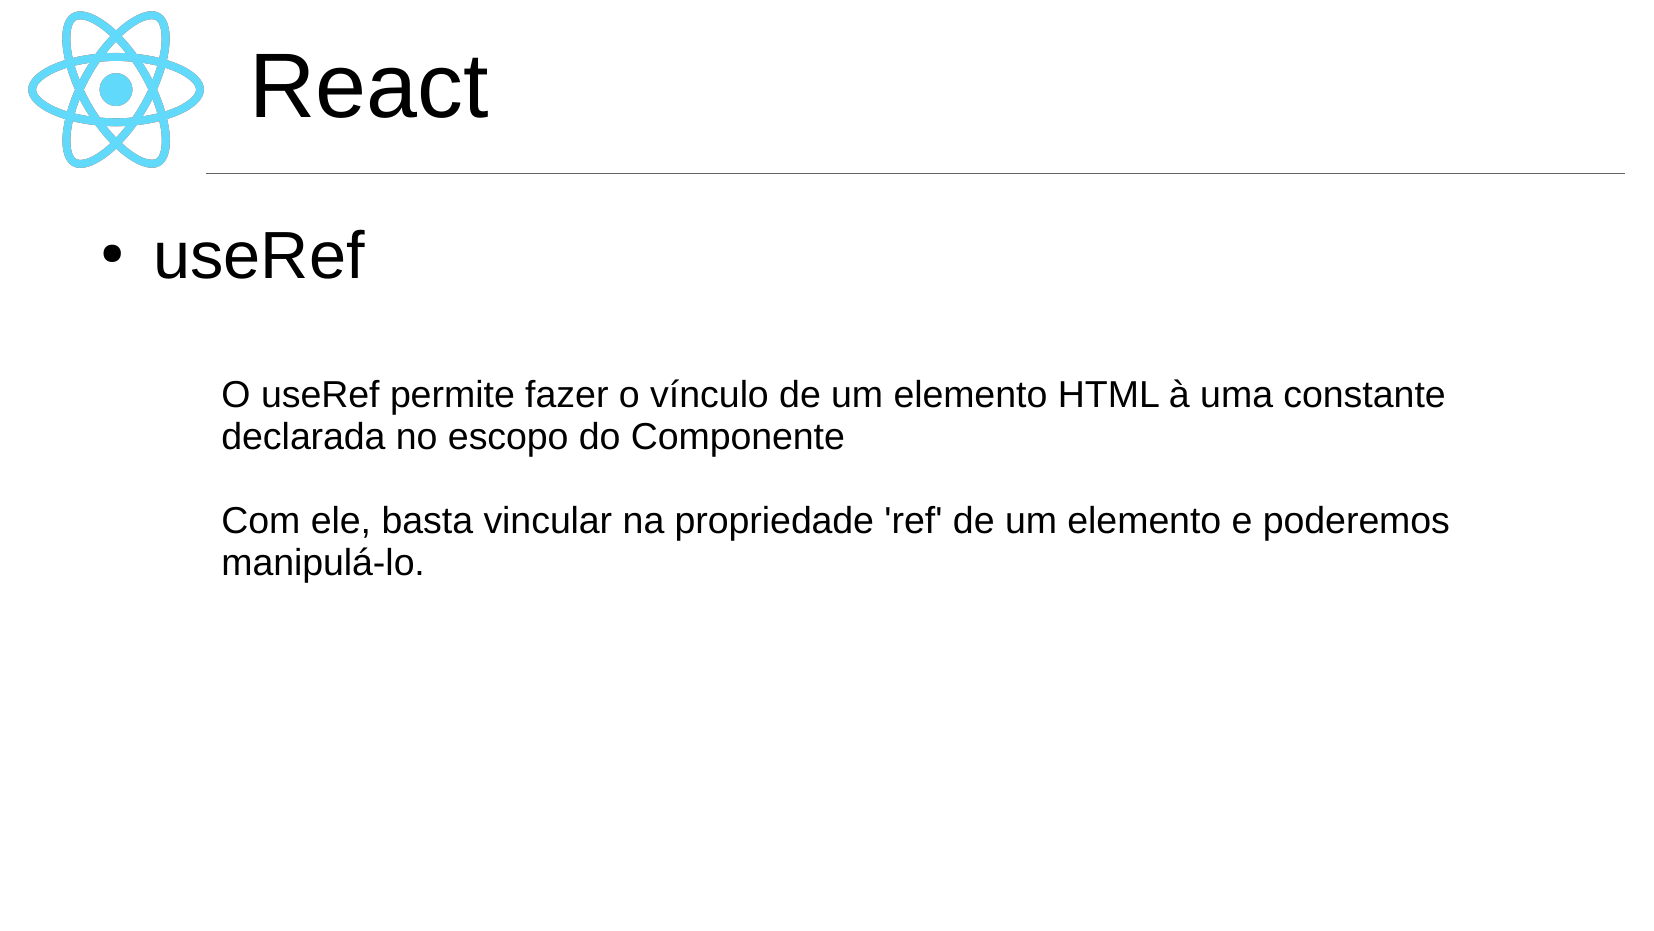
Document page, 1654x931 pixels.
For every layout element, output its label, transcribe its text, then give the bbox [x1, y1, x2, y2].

title React [292, 7, 1654, 164]
text_box O useRef permite fazer o vínculo de um elemento HTML à uma constante declarada no escopo do Componente Com ele, basta vincular na propriedade 'ref' de um elemento e poderemos manipulá-lo. [206, 365, 1595, 759]
list useRef [82, 217, 1571, 298]
picture [0, 0, 292, 207]
